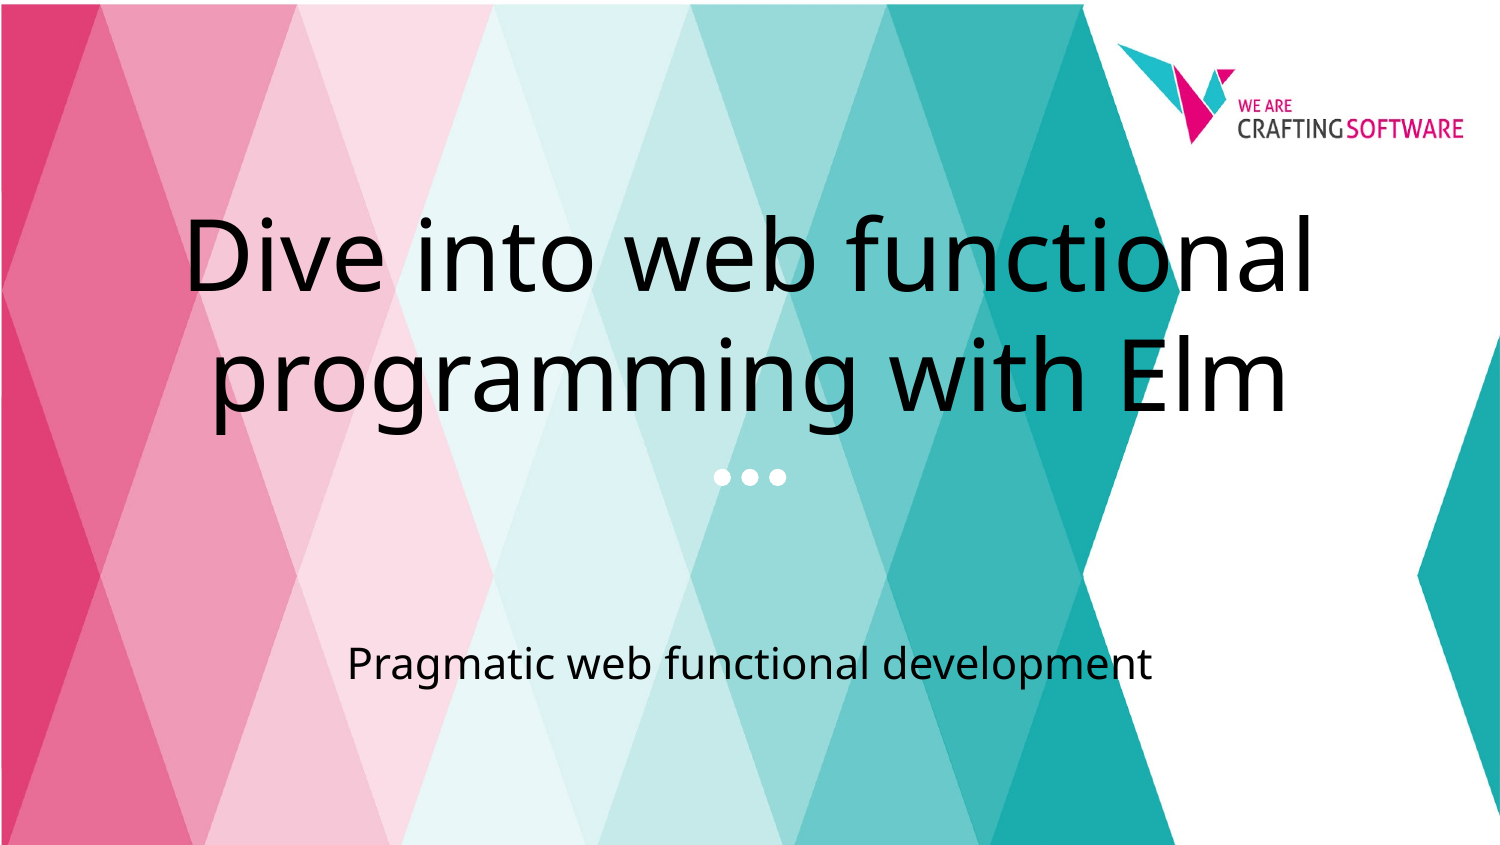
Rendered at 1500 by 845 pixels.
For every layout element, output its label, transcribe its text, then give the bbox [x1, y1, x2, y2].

title Dive into web functional programming with Elm [110, 162, 1390, 447]
subtitle Pragmatic web functional development [110, 620, 1390, 751]
picture [0, 0, 1500, 845]
